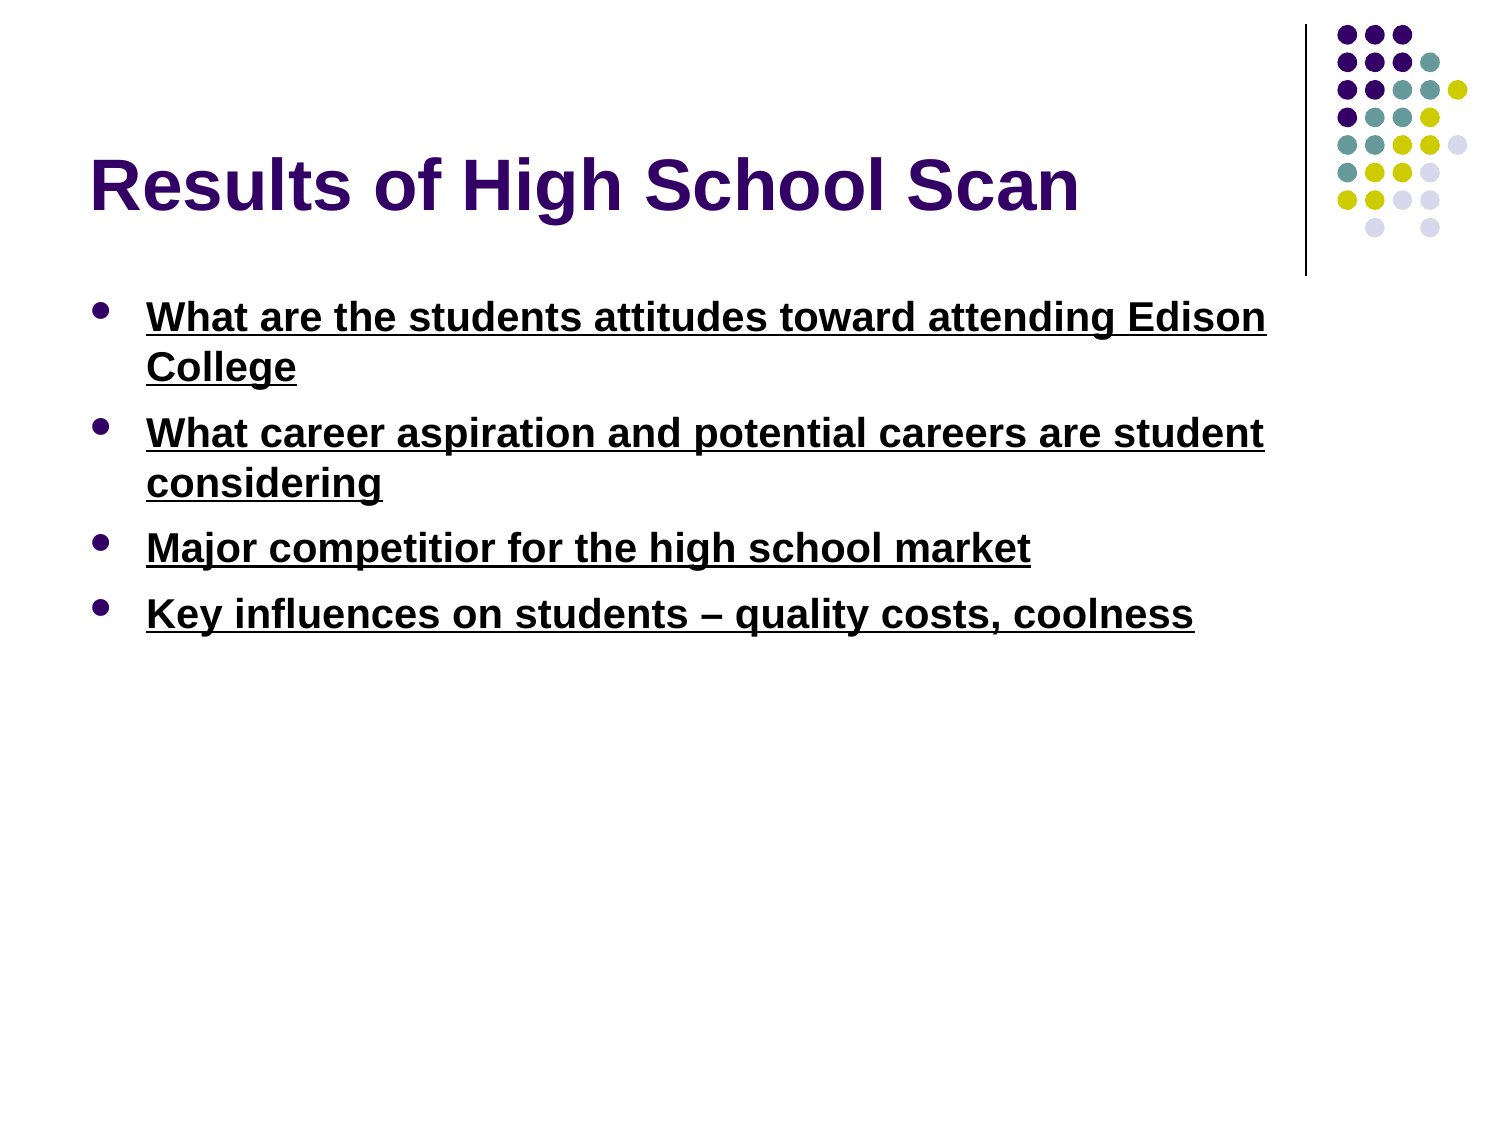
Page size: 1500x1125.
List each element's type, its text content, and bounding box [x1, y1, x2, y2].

title Results of High School Scan [74, 20, 1313, 233]
list What are the students attitudes toward attending Edison College What career aspiration and potential careers are student considering Major competitior for the high school market Key influences on students – quality costs, coolness [75, 282, 1426, 1006]
